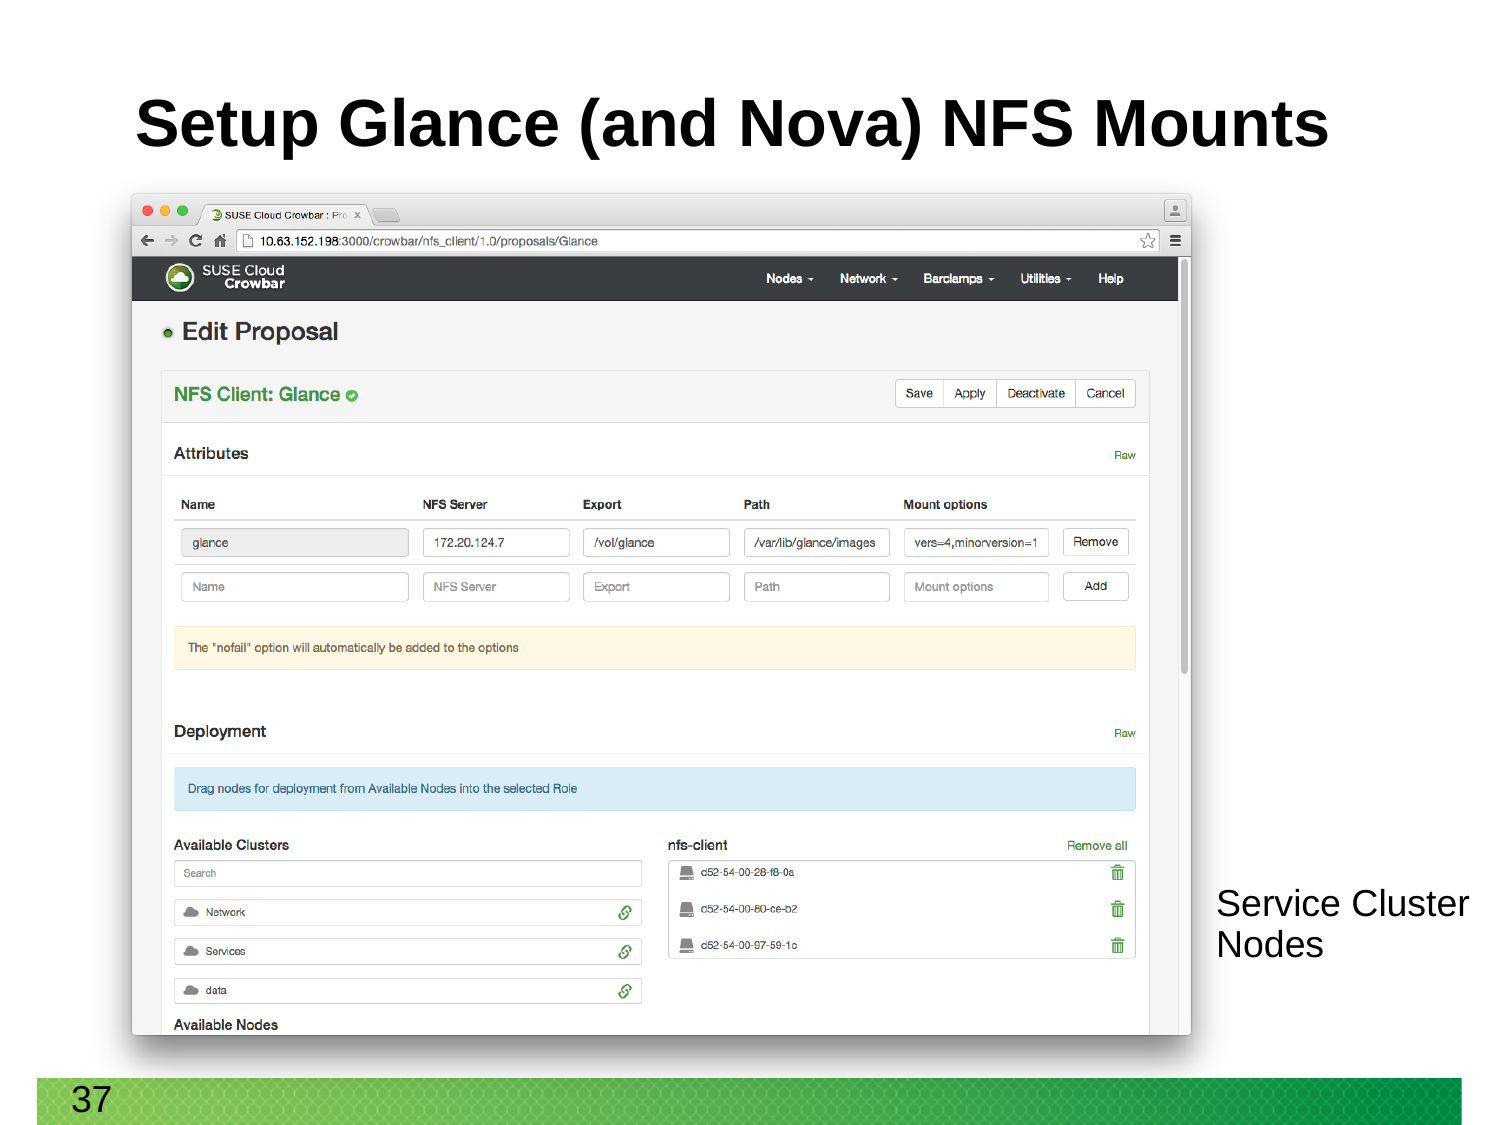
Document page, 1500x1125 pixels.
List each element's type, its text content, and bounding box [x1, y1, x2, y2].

title Setup Glance (and Nova) NFS Mounts [135, 41, 1372, 204]
picture [36, 166, 1462, 1125]
text_box Service Cluster Nodes [1201, 874, 1500, 974]
